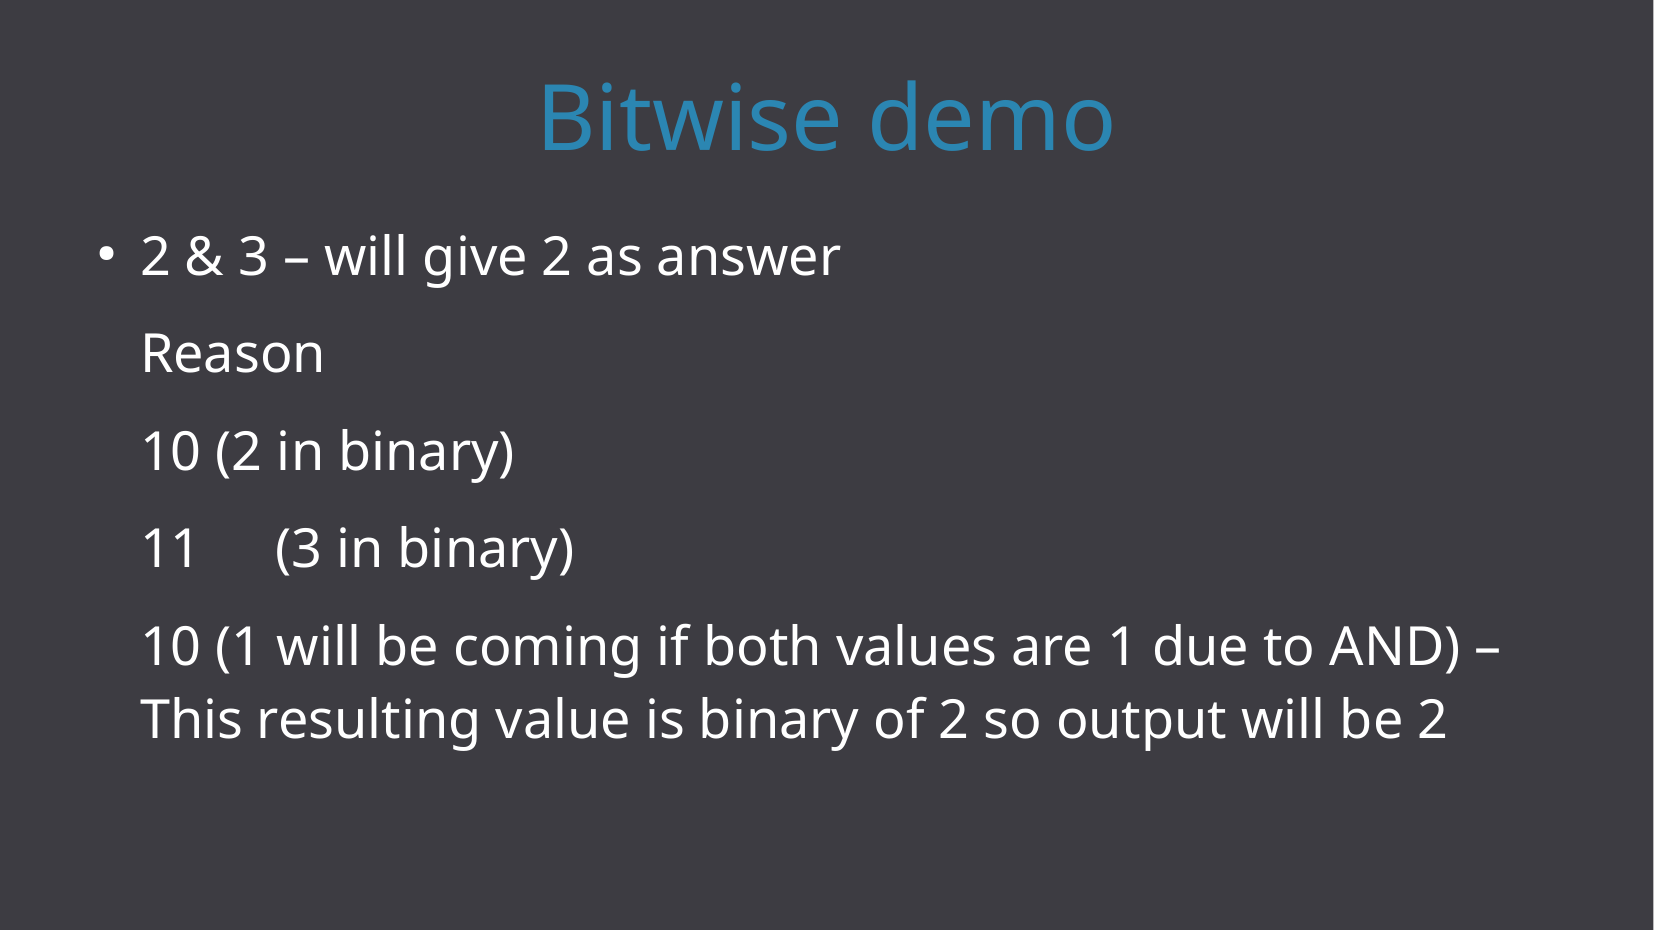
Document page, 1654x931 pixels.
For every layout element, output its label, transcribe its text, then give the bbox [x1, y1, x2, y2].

list 2 & 3 – will give 2 as answer Reason 10 (2 in binary) 11 (3 in binary) 10 (1 will be coming if both values are 1 due to AND) – This resulting value is binary of 2 so output will be 2 [82, 217, 1571, 758]
title Bitwise demo [82, 37, 1571, 193]
